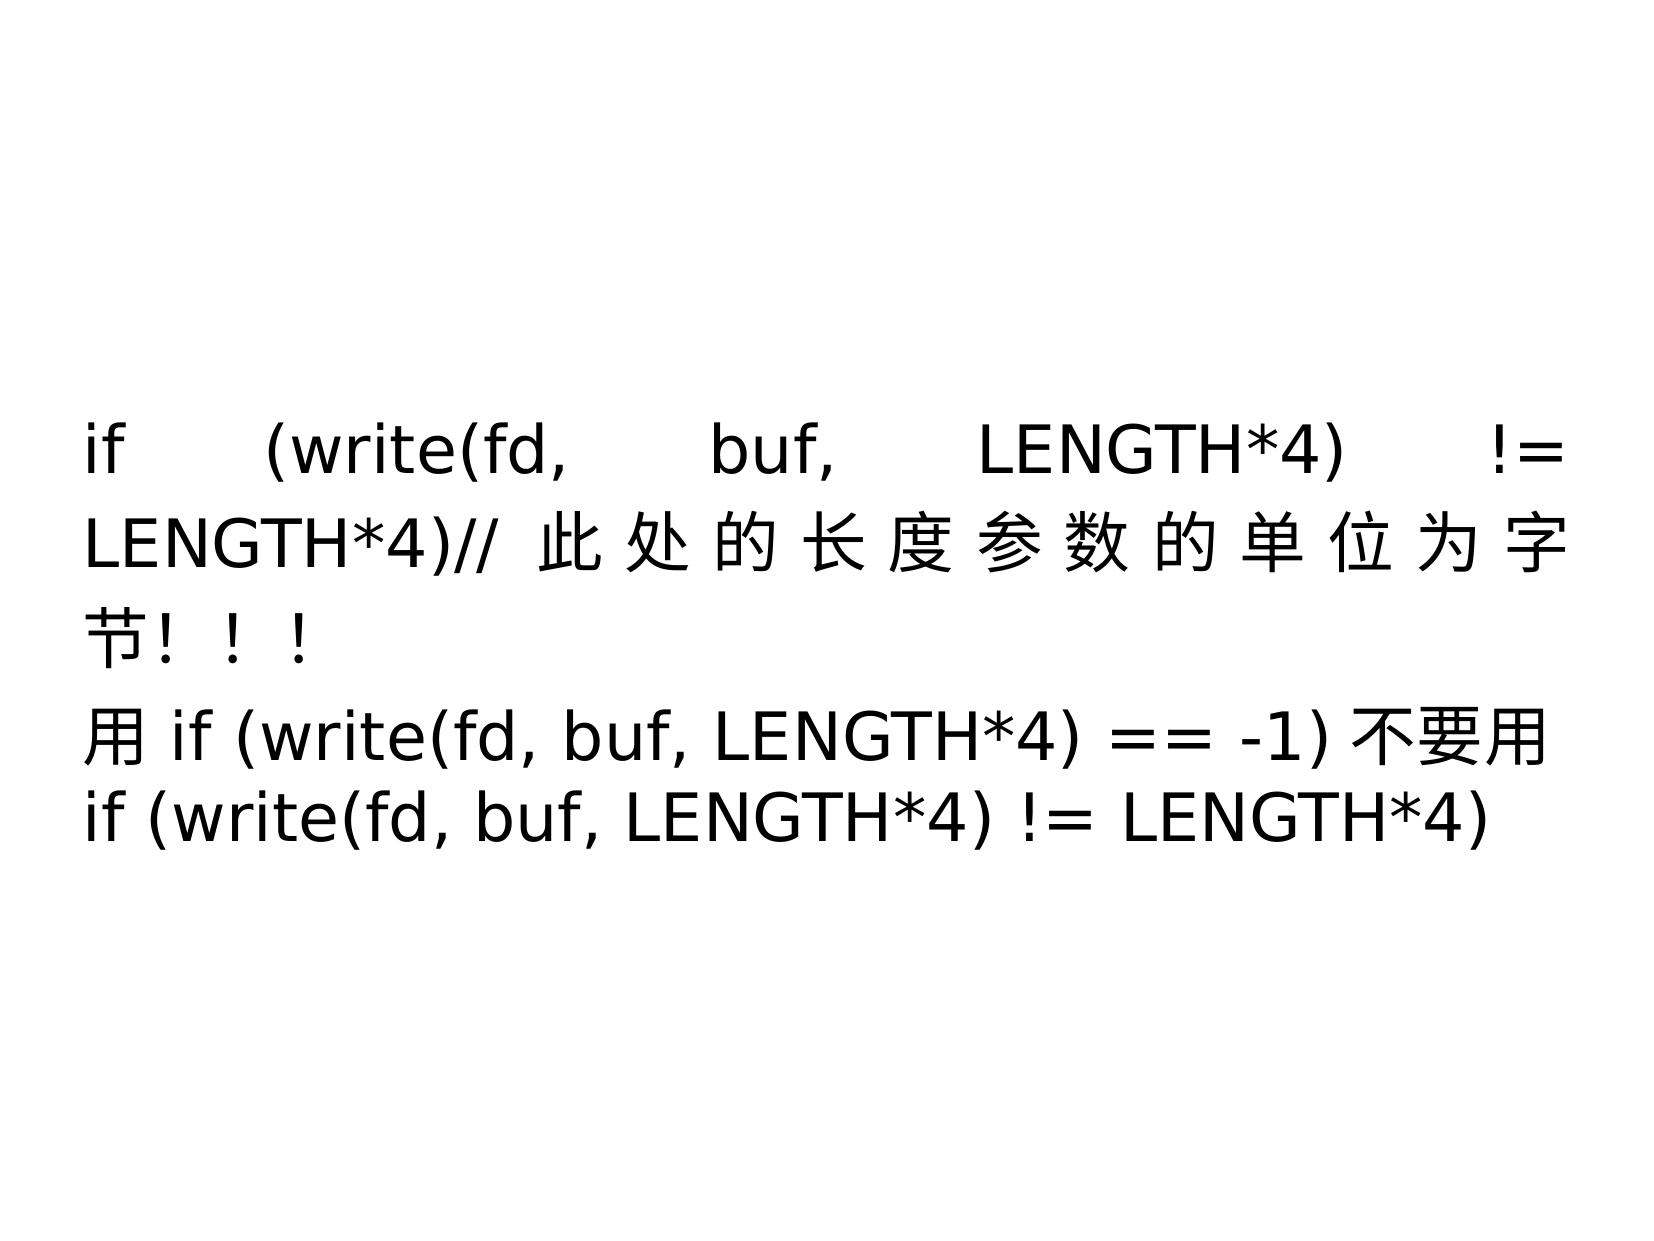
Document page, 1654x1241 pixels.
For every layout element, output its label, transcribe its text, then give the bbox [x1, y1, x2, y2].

subtitle if (write(fd, buf, LENGTH*4) != LENGTH*4)//此处的长度参数的单位为字节！！！ 用if (write(fd, buf, LENGTH*4) == -1)不要用if (write(fd, buf, LENGTH*4) != LENGTH*4) [82, 59, 1571, 1211]
